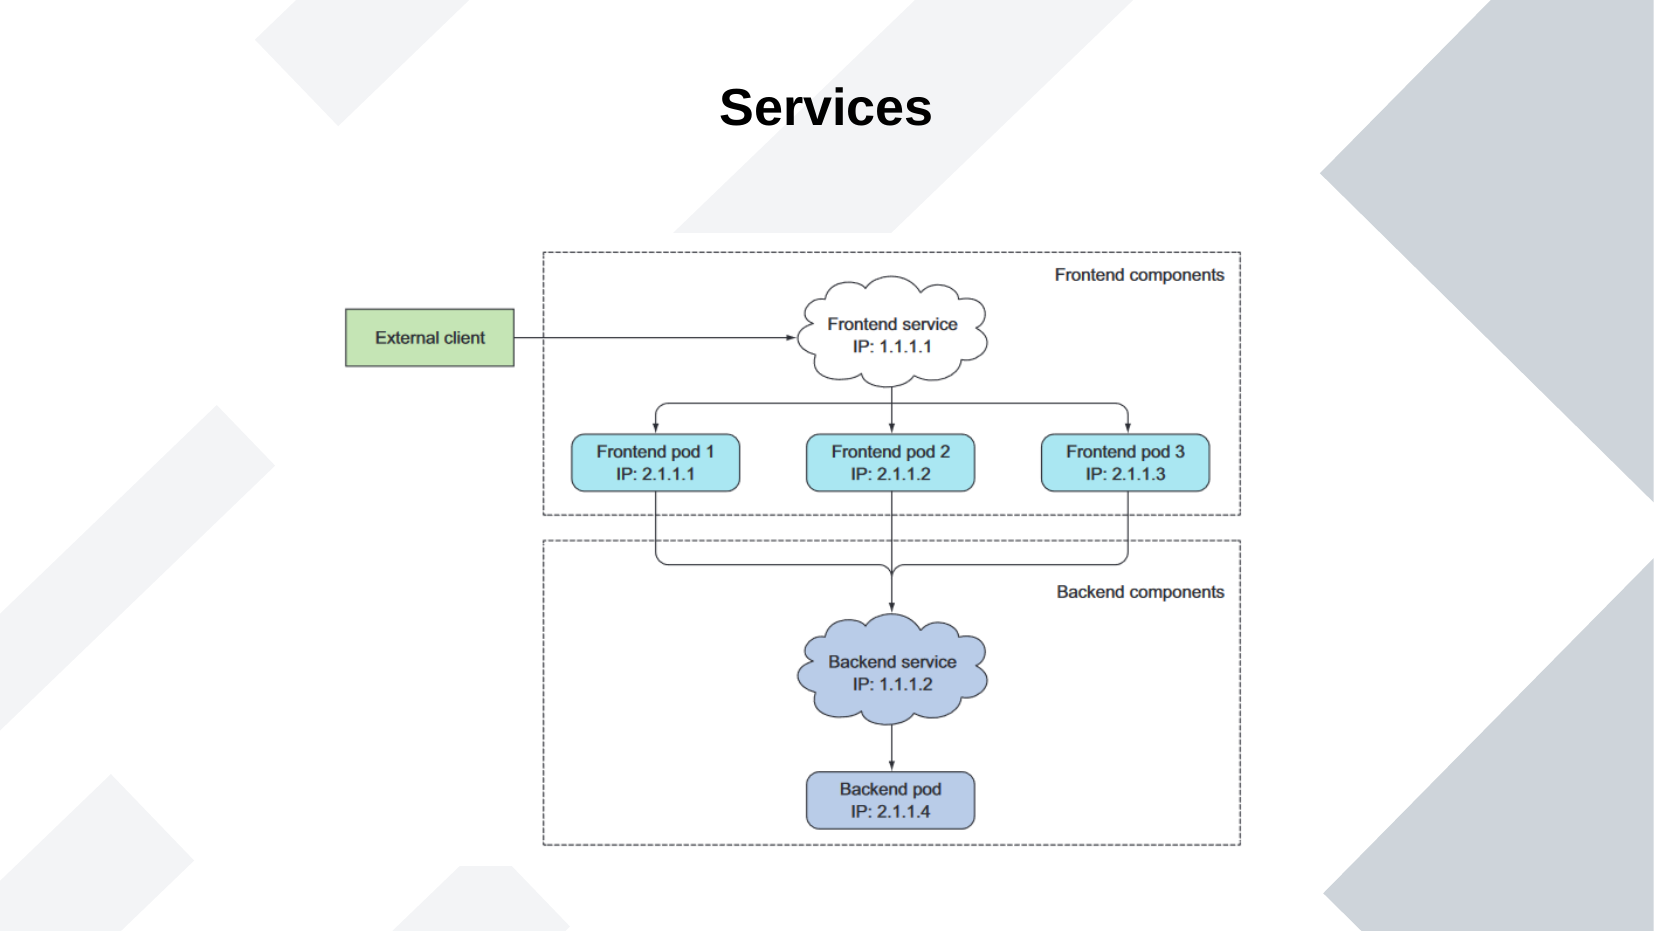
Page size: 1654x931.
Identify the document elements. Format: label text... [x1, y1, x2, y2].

picture [331, 233, 1323, 866]
title Services [82, 29, 1571, 185]
